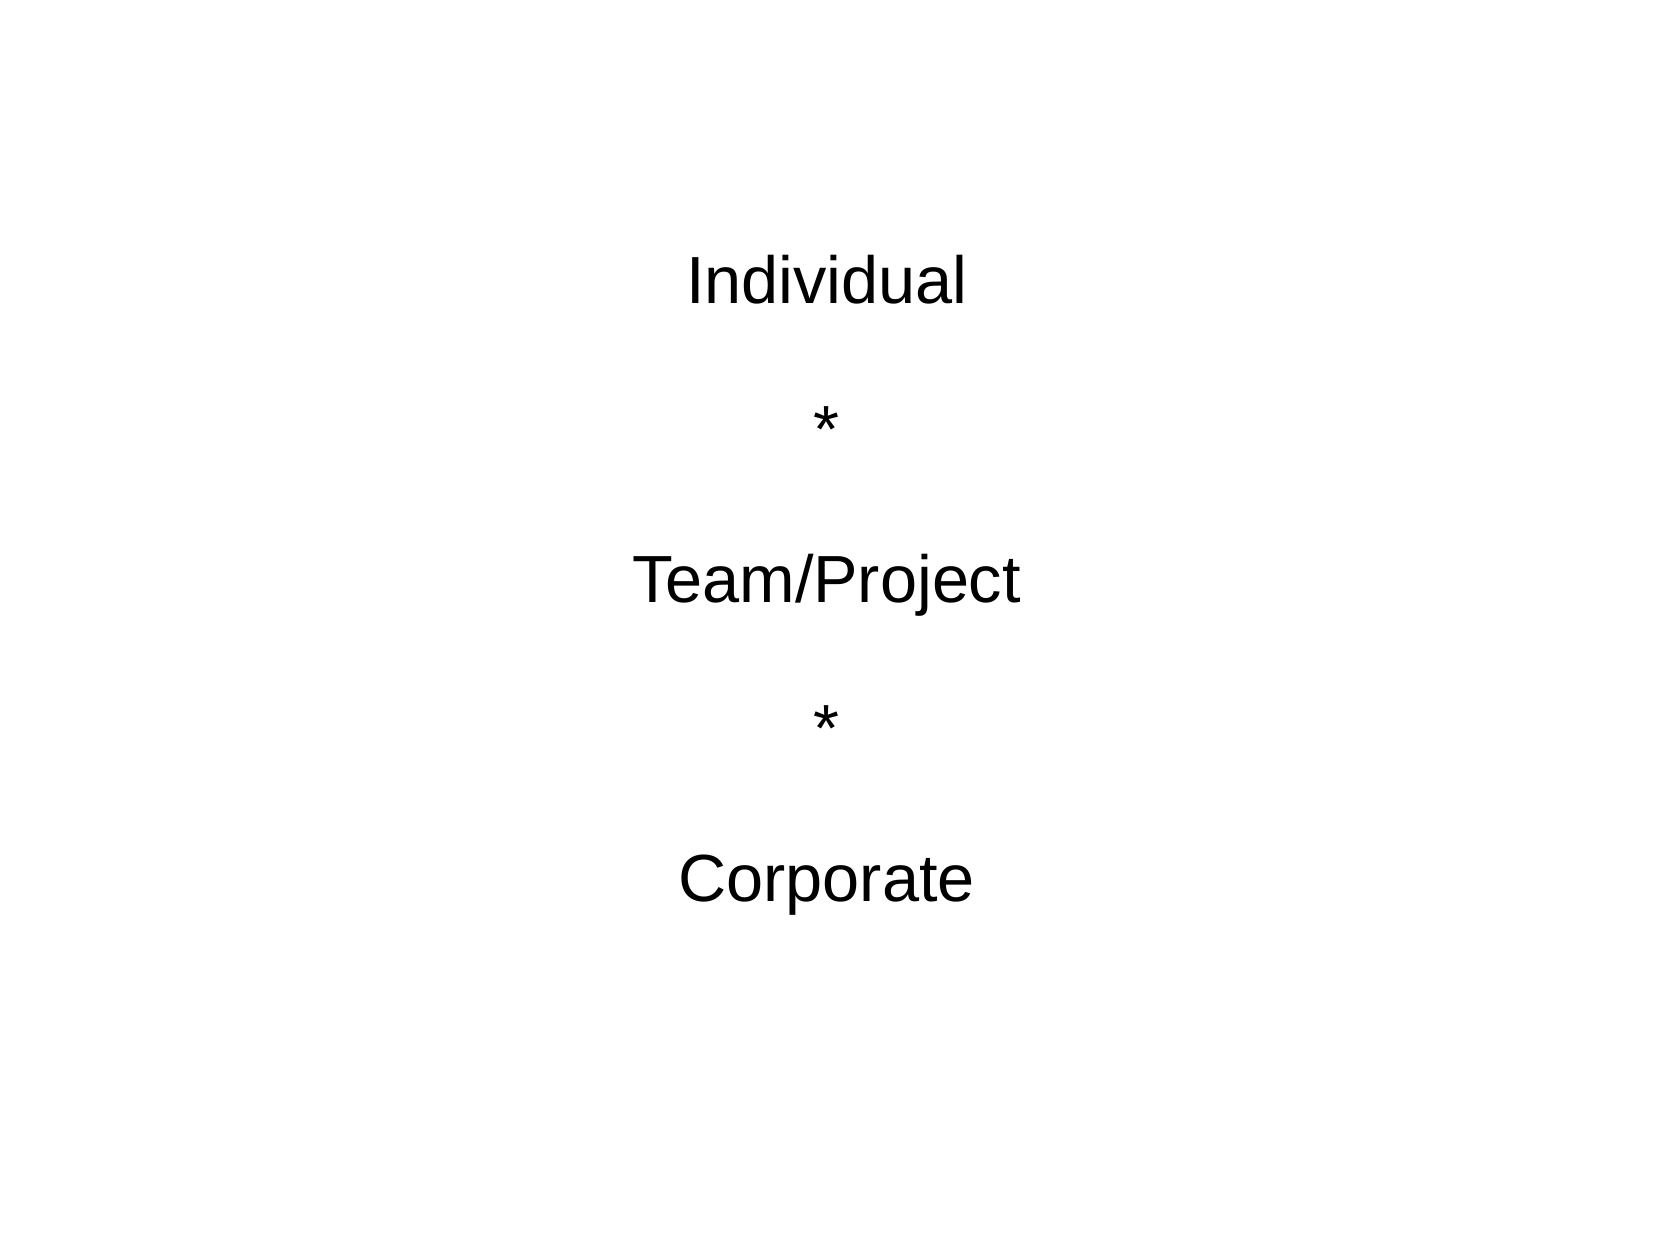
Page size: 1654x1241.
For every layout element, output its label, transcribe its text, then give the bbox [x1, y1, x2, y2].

subtitle Individual * Team/Project * Corporate [82, 56, 1571, 1102]
